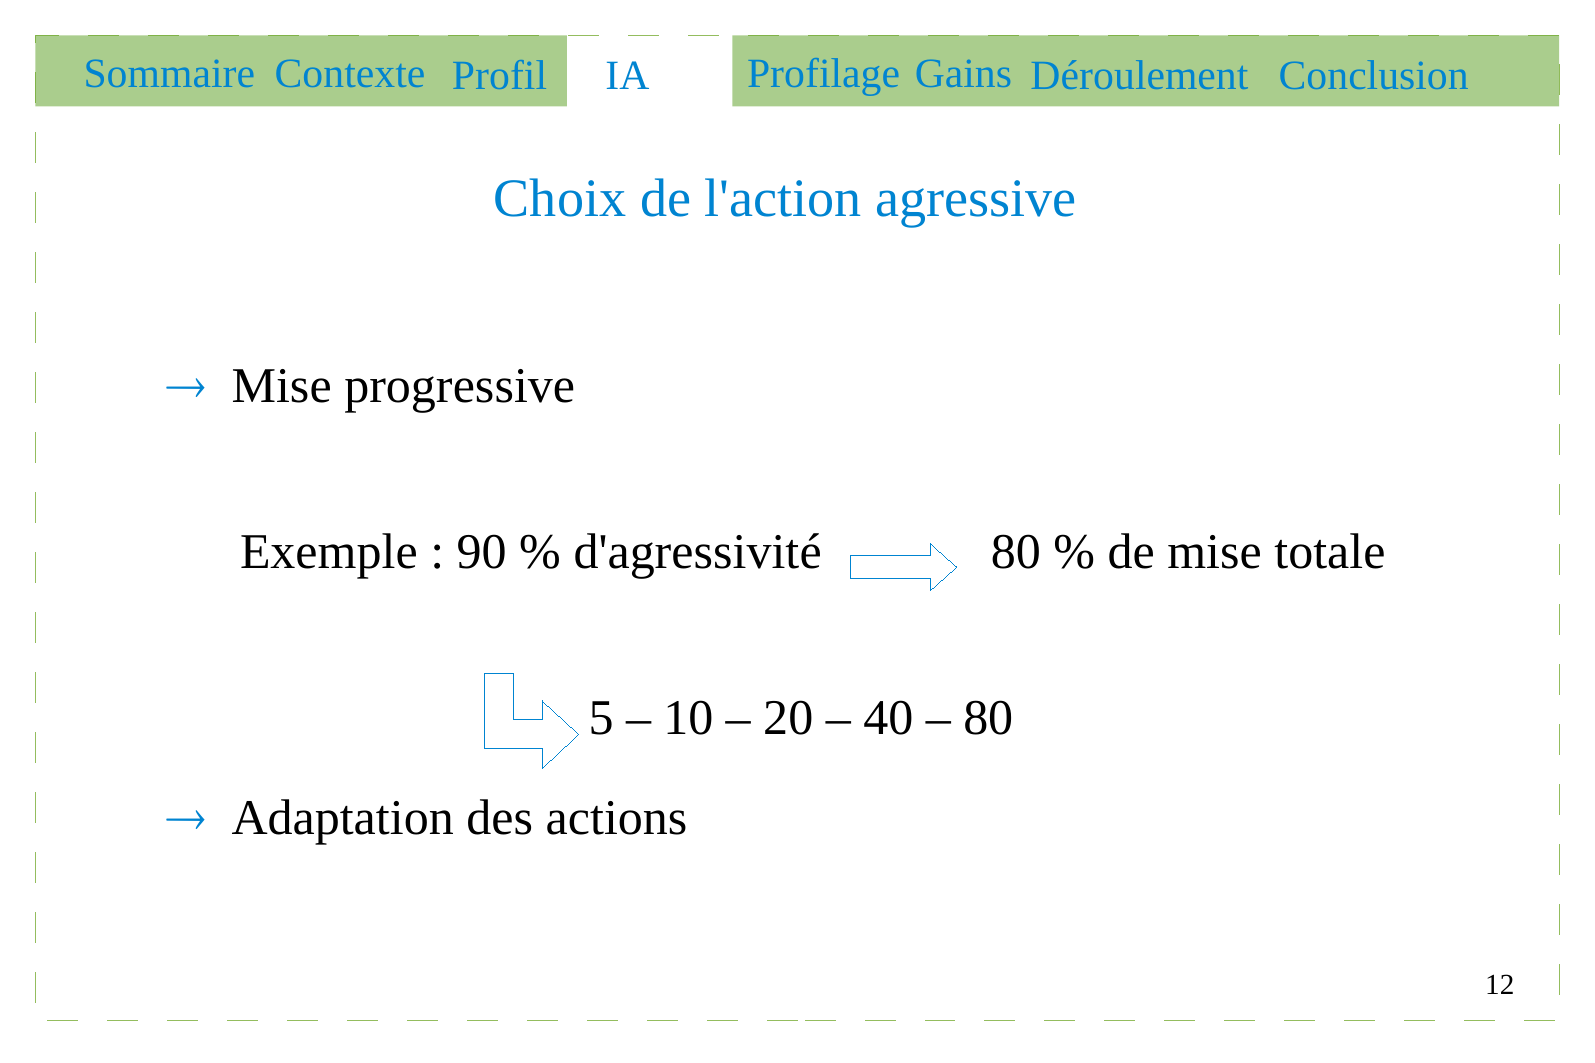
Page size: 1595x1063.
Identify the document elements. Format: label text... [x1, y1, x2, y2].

text_box Conclusion [1264, 45, 1501, 107]
text_box Choix de l'action agressive [23, 161, 1548, 237]
text_box Déroulement [1015, 45, 1264, 107]
text_box [35, 35, 567, 107]
text_box [732, 35, 1560, 107]
text_box Profil [437, 45, 567, 107]
text_box Profilage [732, 42, 934, 105]
text_box IA [590, 45, 804, 107]
text_box Gains [934, 42, 1040, 105]
text_box Contexte [284, 42, 449, 105]
text_box Sommaire [68, 42, 284, 105]
text_box ® Mise progressive Exemple : 90 % d'agressivité 80 % de mise totale 5 – 10 – 20 – 40 – 80 ® Adaptation des actions [151, 295, 1451, 946]
